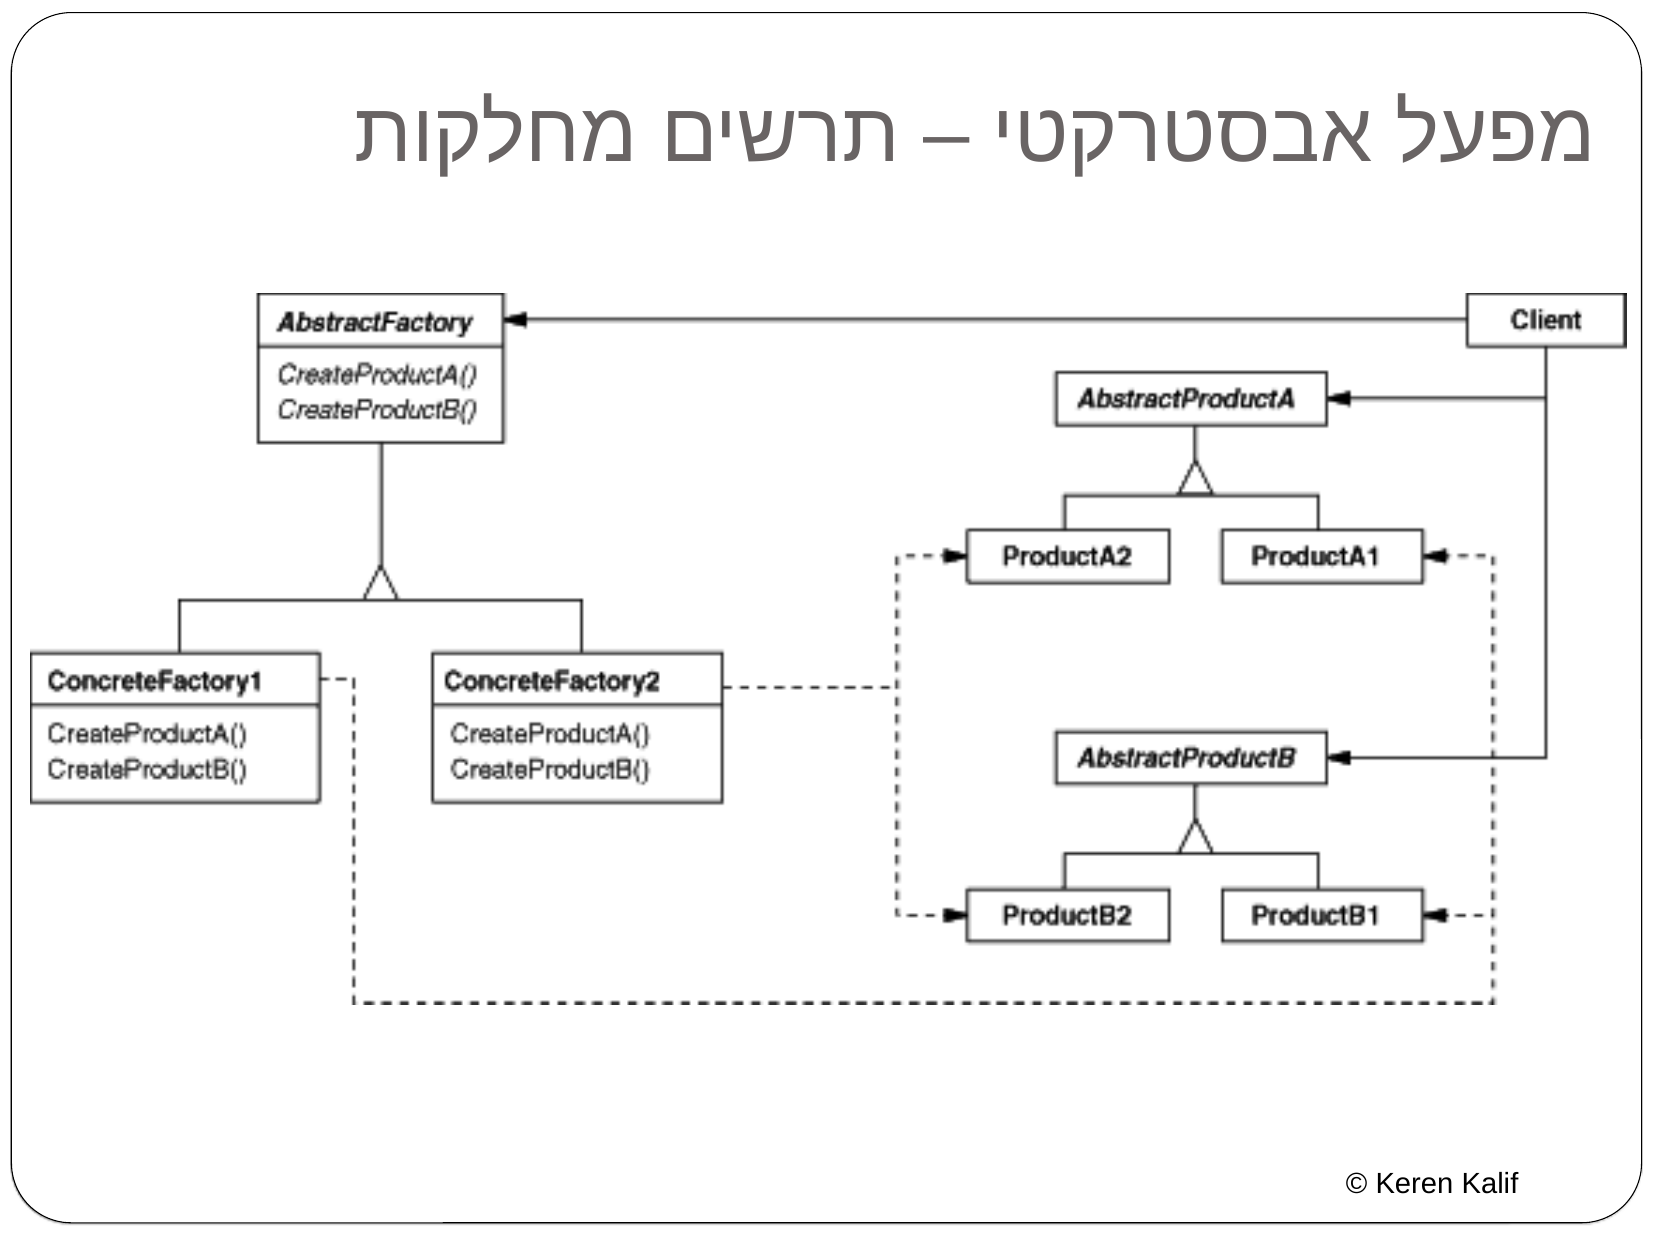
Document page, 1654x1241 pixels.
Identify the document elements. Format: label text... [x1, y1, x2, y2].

title מפעל אבסטרקטי – תרשים מחלקות [41, 0, 1613, 193]
picture [30, 293, 1627, 1005]
slide_number <number> [1543, 1129, 1627, 1213]
